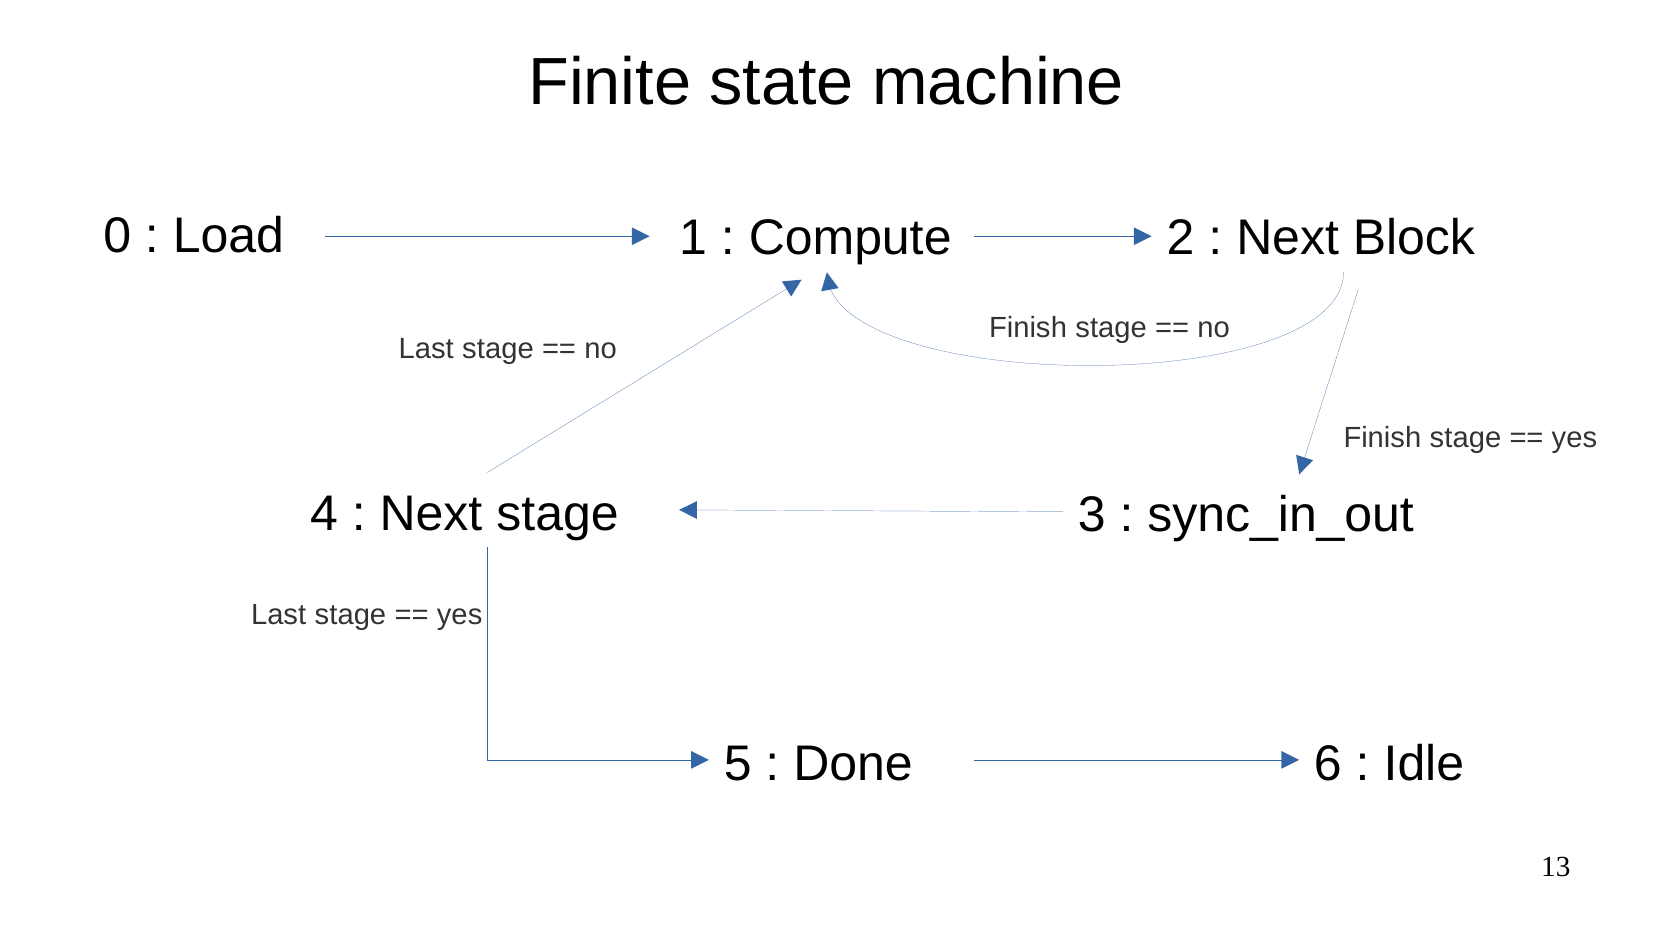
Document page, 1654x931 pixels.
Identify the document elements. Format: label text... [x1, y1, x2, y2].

text_box 3 : sync_in_out [1063, 474, 1447, 550]
text_box Last stage == no [383, 324, 650, 405]
text_box 6 : Idle [1299, 722, 1536, 798]
text_box 5 : Done [708, 722, 975, 798]
text_box 1 : Compute [664, 197, 990, 273]
text_box 0 : Load [88, 194, 325, 270]
title Finite state machine [82, 37, 1571, 119]
text_box Finish stage == no [974, 303, 1270, 384]
text_box 4 : Next stage [295, 472, 680, 548]
text_box Finish stage == yes [1328, 413, 1625, 494]
text_box Last stage == yes [236, 590, 502, 671]
text_box 2 : Next Block [1151, 196, 1536, 272]
